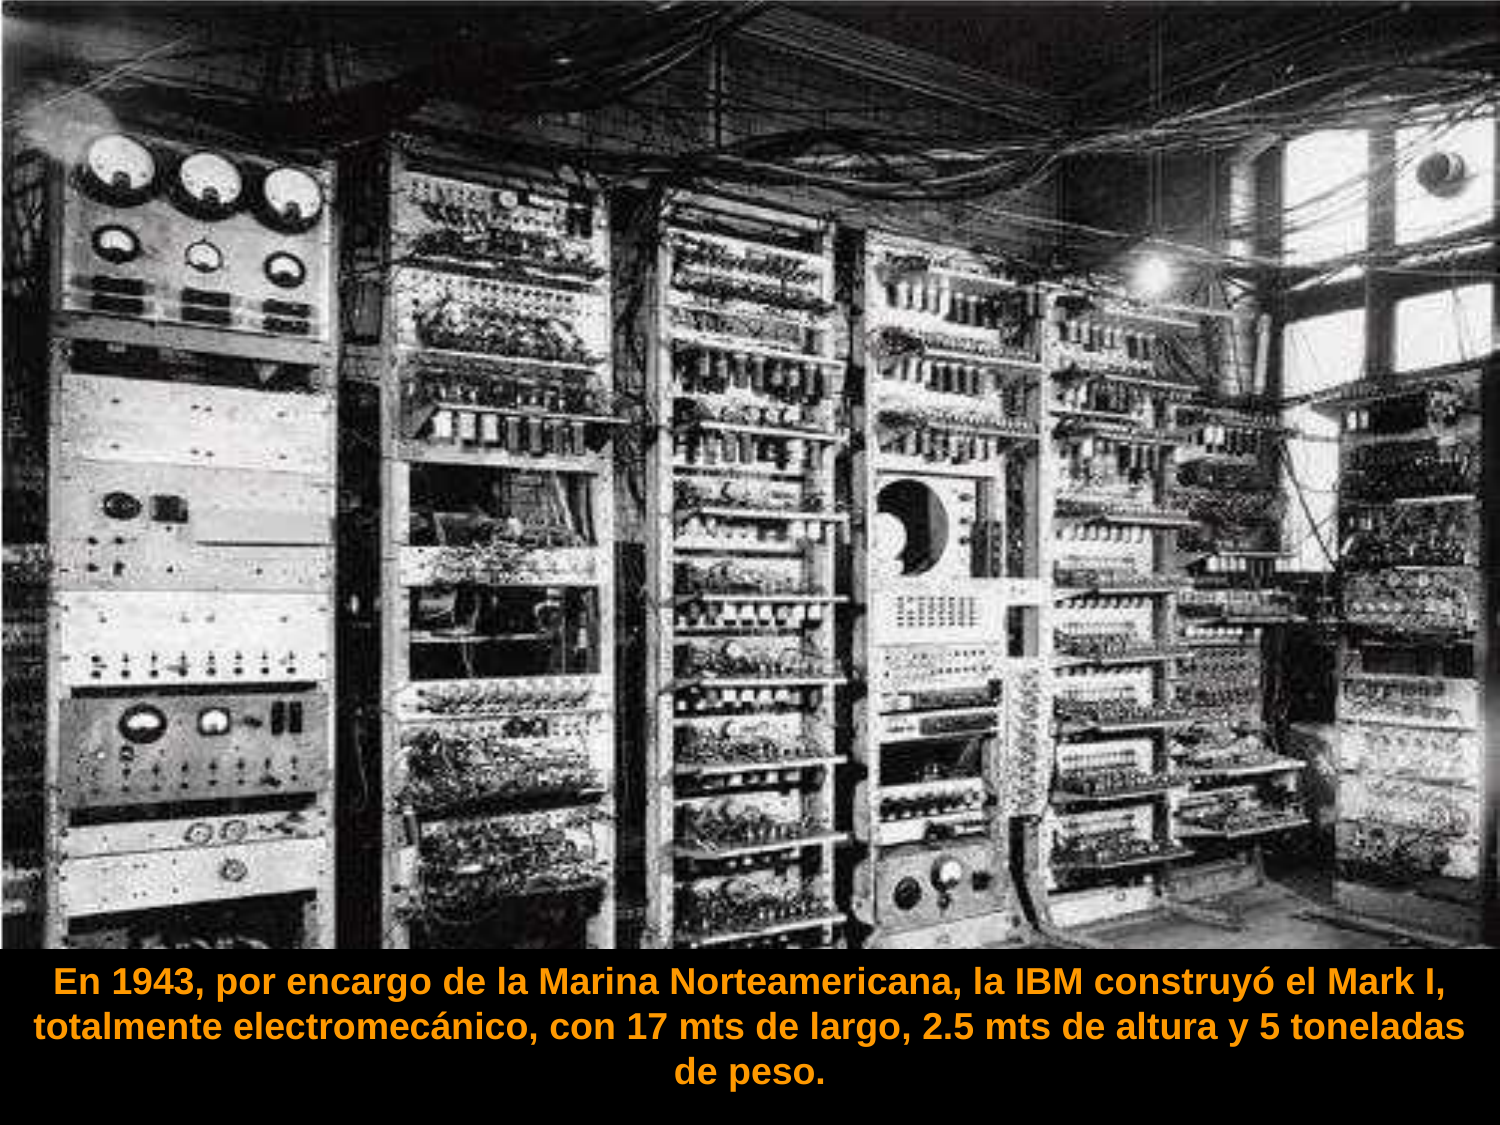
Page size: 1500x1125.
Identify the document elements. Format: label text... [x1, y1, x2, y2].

picture [0, 0, 1500, 949]
text_box En 1943, por encargo de la Marina Norteamericana, la IBM construyó el Mark I, totalmente electromecánico, con 17 mts de largo, 2.5 mts de altura y 5 toneladas de peso. [0, 949, 1500, 1125]
